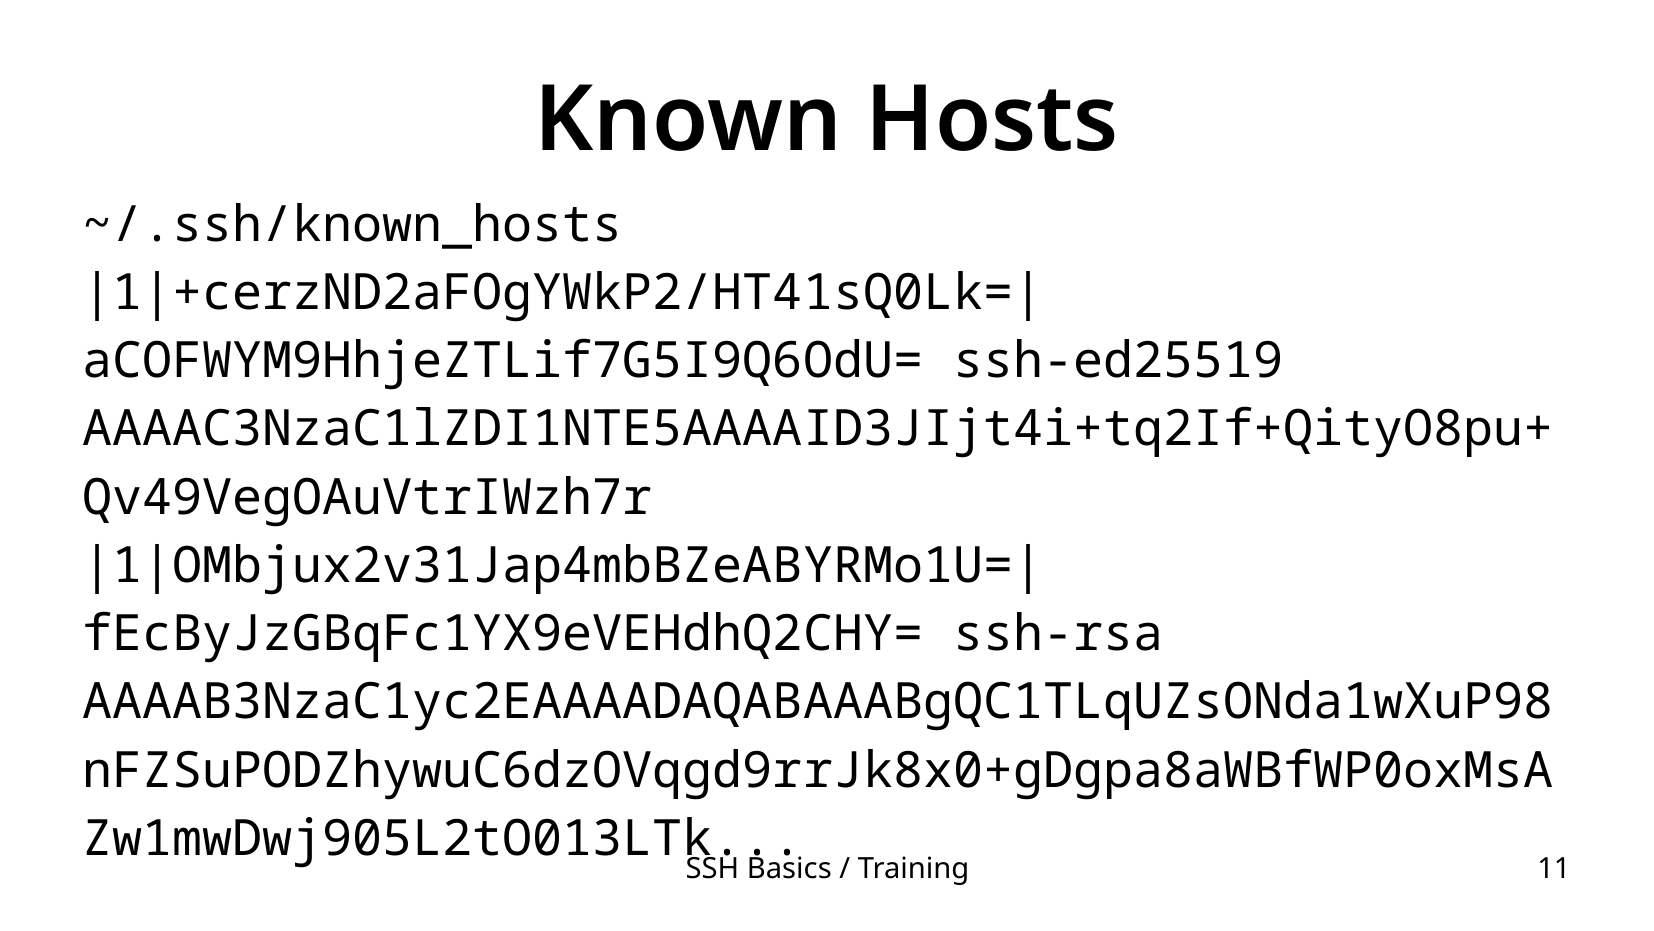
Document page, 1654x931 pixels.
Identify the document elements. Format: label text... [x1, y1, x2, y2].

subtitle ~/.ssh/known_hosts |1|+cerzND2aFOgYWkP2/HT41sQ0Lk=|aCOFWYM9HhjeZTLif7G5I9Q6OdU= ssh-ed25519 AAAAC3NzaC1lZDI1NTE5AAAAID3JIjt4i+tq2If+QityO8pu+Qv49VegOAuVtrIWzh7r |1|OMbjux2v31Jap4mbBZeABYRMo1U=|fEcByJzGBqFc1YX9eVEHdhQ2CHY= ssh-rsa AAAAB3NzaC1yc2EAAAADAQABAAABgQC1TLqUZsONda1wXuP98nFZSuPODZhywuC6dzOVqgd9rrJk8x0+gDgpa8aWBfWP0oxMsAZw1mwDwj905L2tO013LTk... [82, 187, 1571, 818]
title Known Hosts [82, 37, 1571, 187]
